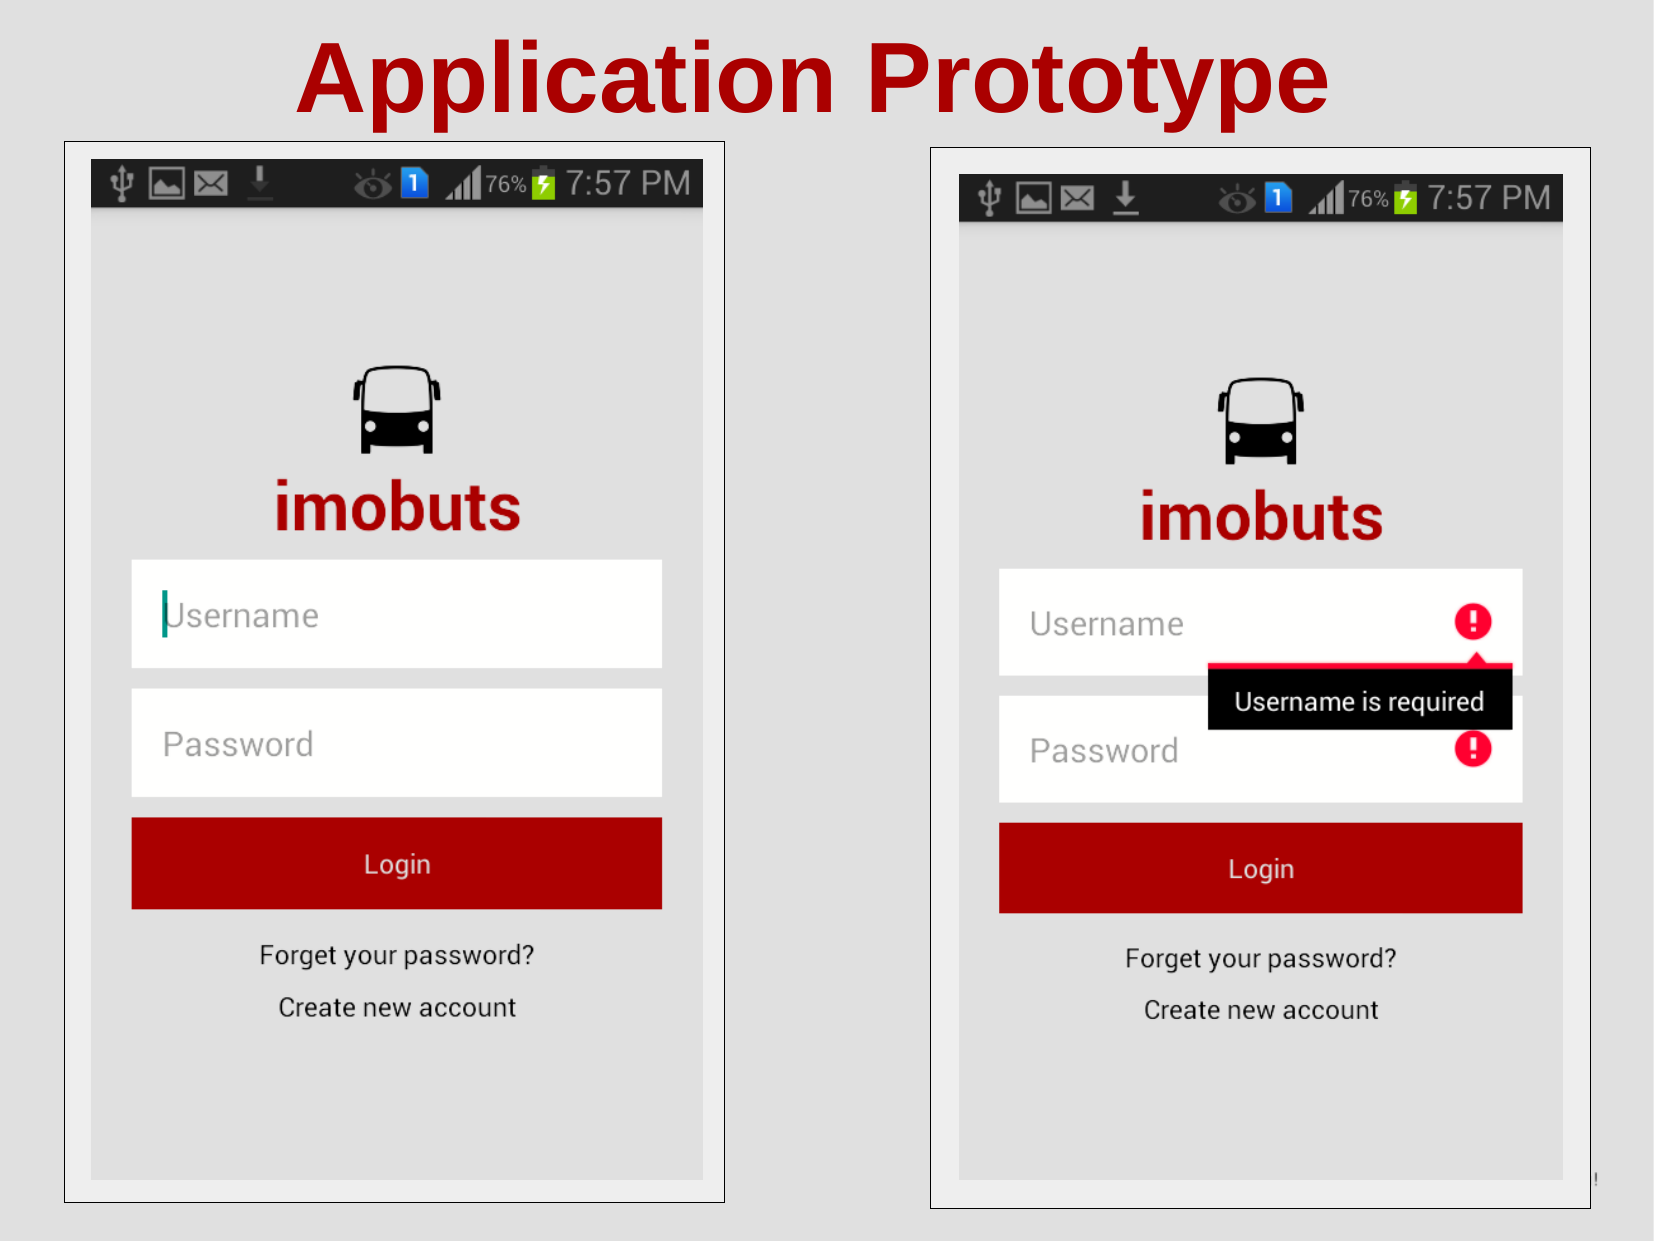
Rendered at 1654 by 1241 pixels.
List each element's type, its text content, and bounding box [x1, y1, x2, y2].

picture [0, 0, 1654, 1241]
text_box [930, 147, 1591, 1209]
text_box Application Prototype [140, 14, 1514, 142]
text_box [64, 141, 725, 1203]
